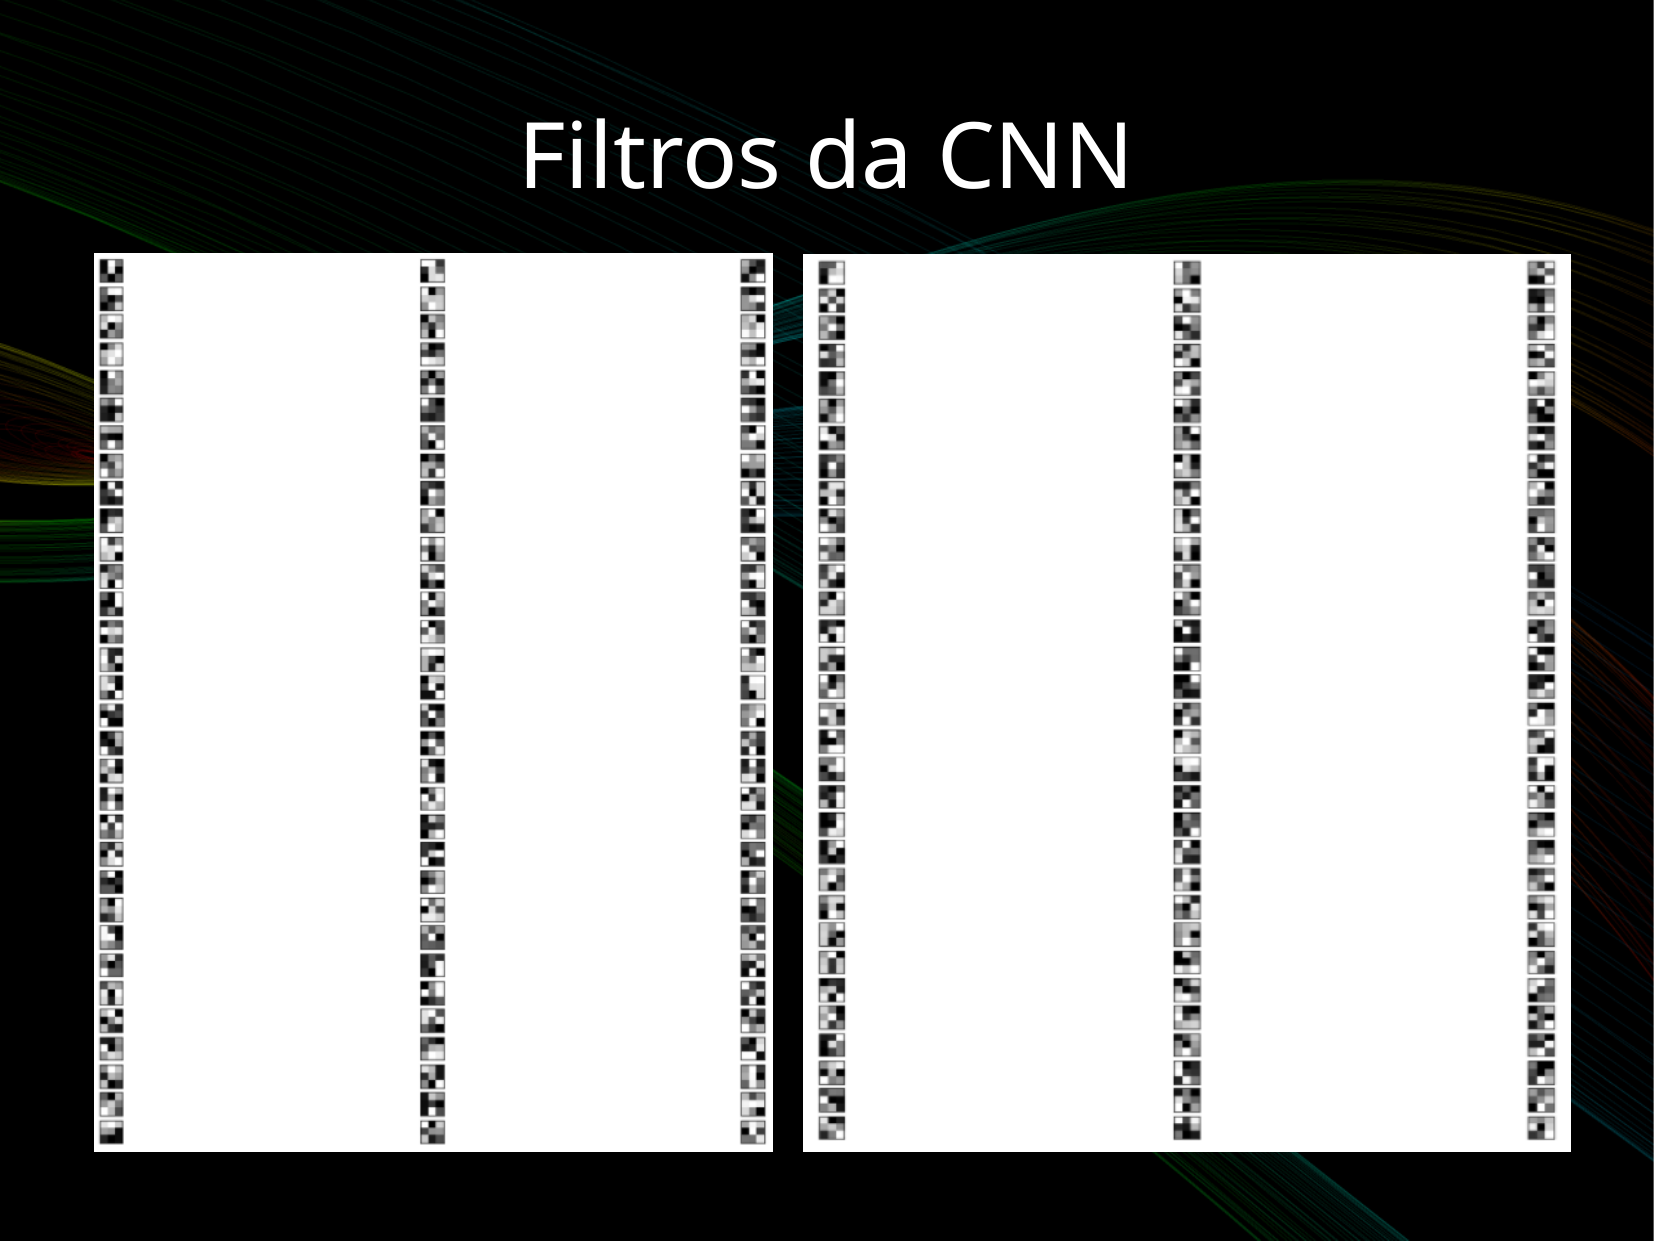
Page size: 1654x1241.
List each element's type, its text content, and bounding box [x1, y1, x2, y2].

title Filtros da CNN [82, 49, 1571, 257]
picture [0, 0, 1654, 1241]
